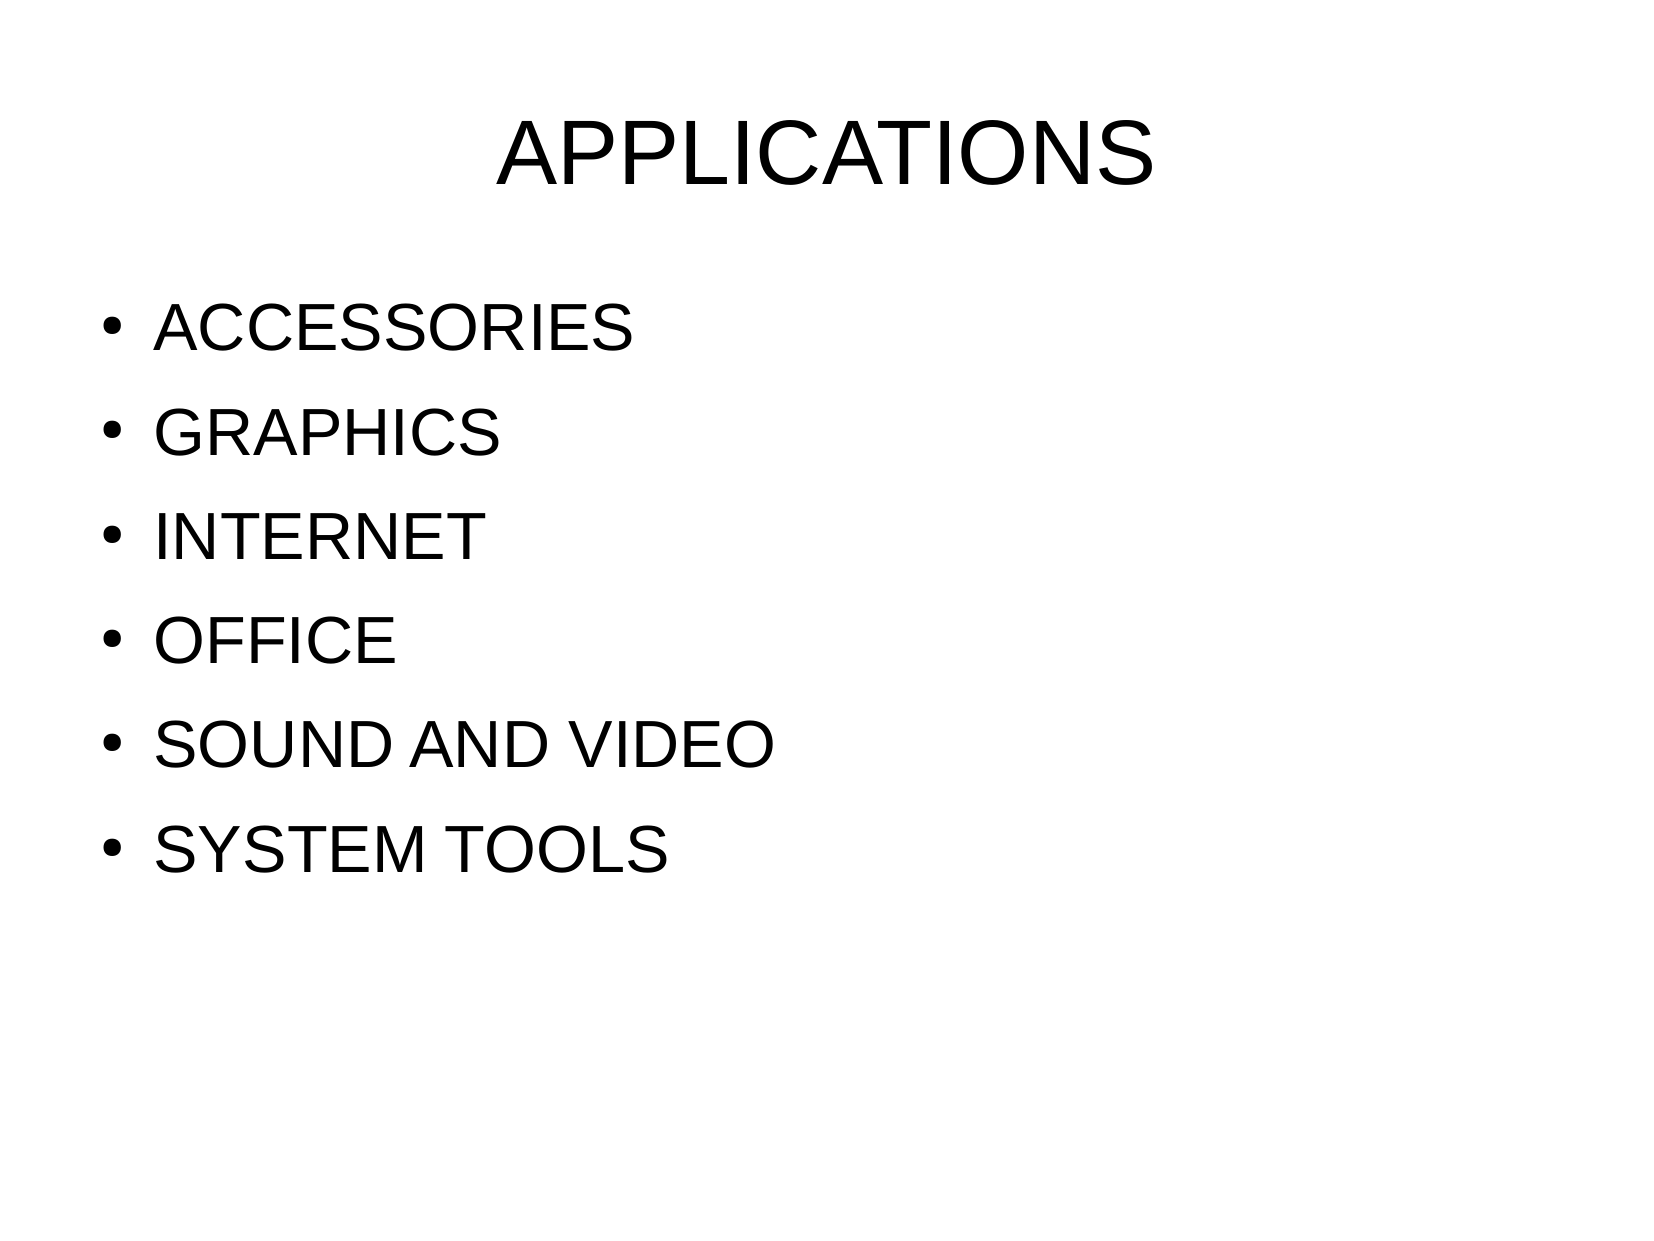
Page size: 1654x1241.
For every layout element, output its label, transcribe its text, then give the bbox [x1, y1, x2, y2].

title APPLICATIONS [82, 49, 1571, 257]
list ACCESSORIES GRAPHICS INTERNET OFFICE SOUND AND VIDEO SYSTEM TOOLS [82, 290, 1571, 1010]
